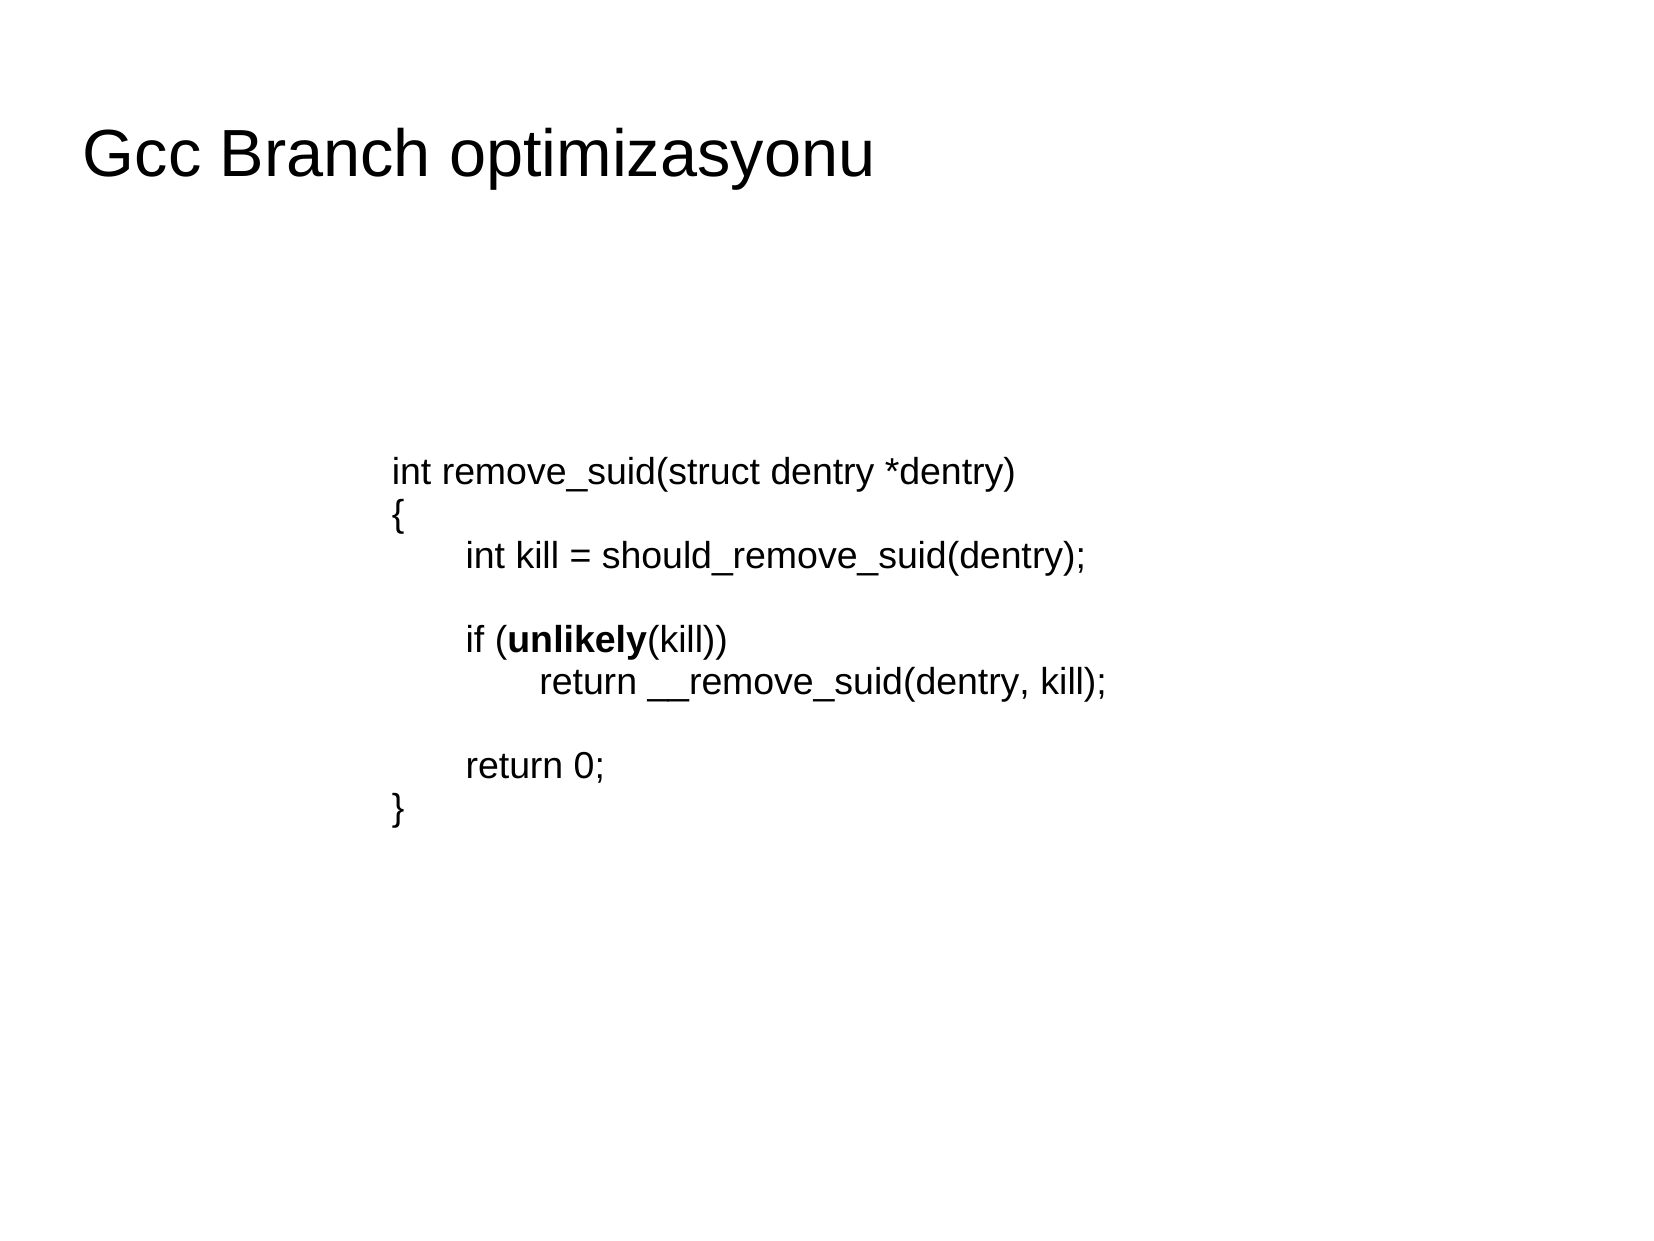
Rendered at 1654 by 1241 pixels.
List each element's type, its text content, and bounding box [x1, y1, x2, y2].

title Gcc Branch optimizasyonu [82, 49, 1571, 257]
text_box int remove_suid(struct dentry *dentry) { int kill = should_remove_suid(dentry); if (unlikely(kill)) return __remove_suid(dentry, kill); return 0; } [377, 442, 1123, 879]
